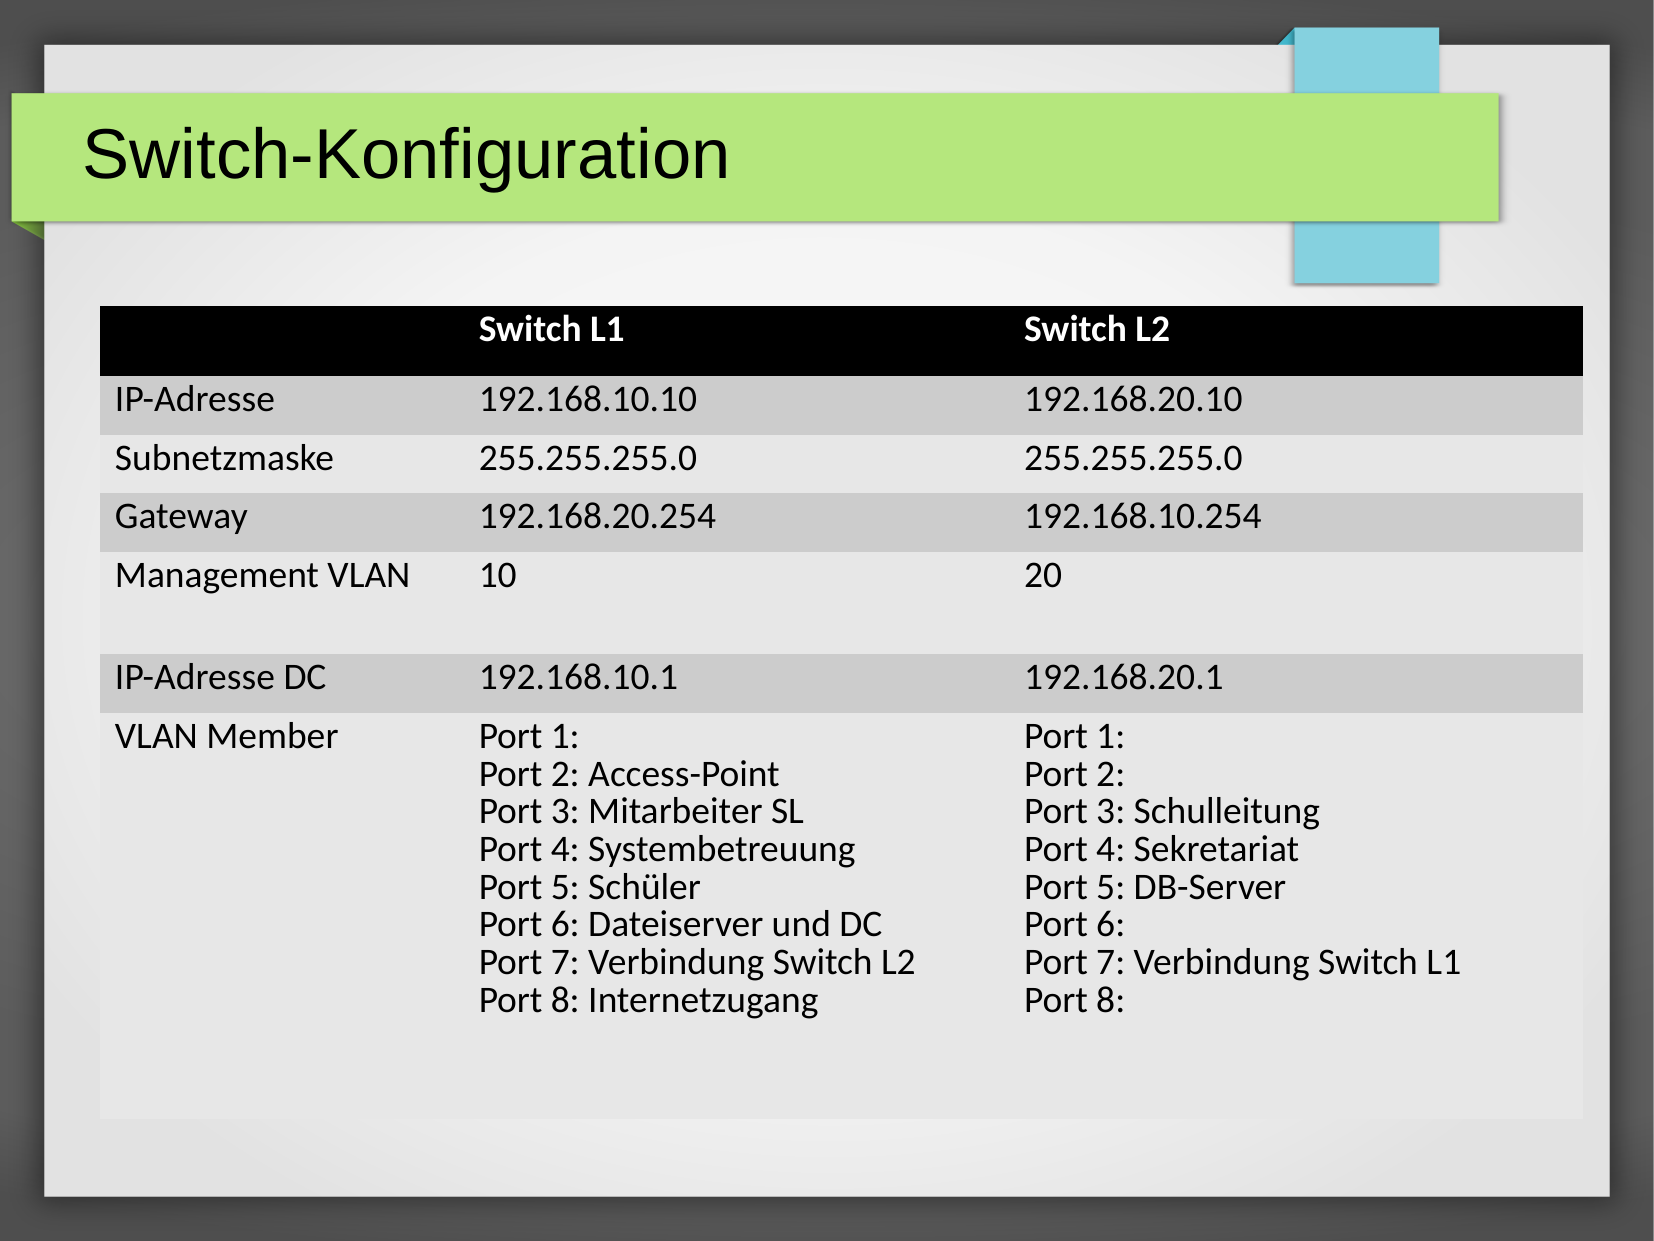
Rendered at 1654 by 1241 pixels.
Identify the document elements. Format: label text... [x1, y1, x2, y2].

table_cell Gateway [100, 493, 464, 552]
table_cell 192.168.20.254 [464, 493, 1009, 552]
table_cell Management VLAN [100, 552, 464, 654]
table_cell VLAN Member [100, 713, 464, 1119]
table_header Switch L1 [464, 306, 1009, 376]
table_cell 192.168.10.10 [464, 376, 1009, 435]
table_cell 255.255.255.0 [1009, 435, 1583, 493]
table_cell 10 [464, 552, 1009, 654]
table_cell 192.168.20.10 [1009, 376, 1583, 435]
table_header Switch L2 [1009, 306, 1583, 376]
table_cell Subnetzmaske [100, 435, 464, 493]
table_cell Port 1: Port 2: Port 3: Schulleitung Port 4: Sekretariat Port 5: DB-Server Port 6: Port 7: Verbindung Switch L1 Port 8: [1009, 713, 1583, 1119]
table_cell IP-Adresse DC [100, 654, 464, 713]
table_cell 192.168.10.254 [1009, 493, 1583, 552]
table_cell 255.255.255.0 [464, 435, 1009, 493]
table_cell IP-Adresse [100, 376, 464, 435]
table_cell 192.168.10.1 [464, 654, 1009, 713]
title Switch-Konfiguration [82, 94, 1264, 213]
table_cell 20 [1009, 552, 1583, 654]
table_header [100, 306, 464, 376]
picture [0, 0, 1654, 1241]
table_cell Port 1: Port 2: Access-Point Port 3: Mitarbeiter SL Port 4: Systembetreuung Port 5: Schüler Port 6: Dateiserver und DC Port 7: Verbindung Switch L2 Port 8: Internetzugang [464, 713, 1009, 1119]
table_cell 192.168.20.1 [1009, 654, 1583, 713]
